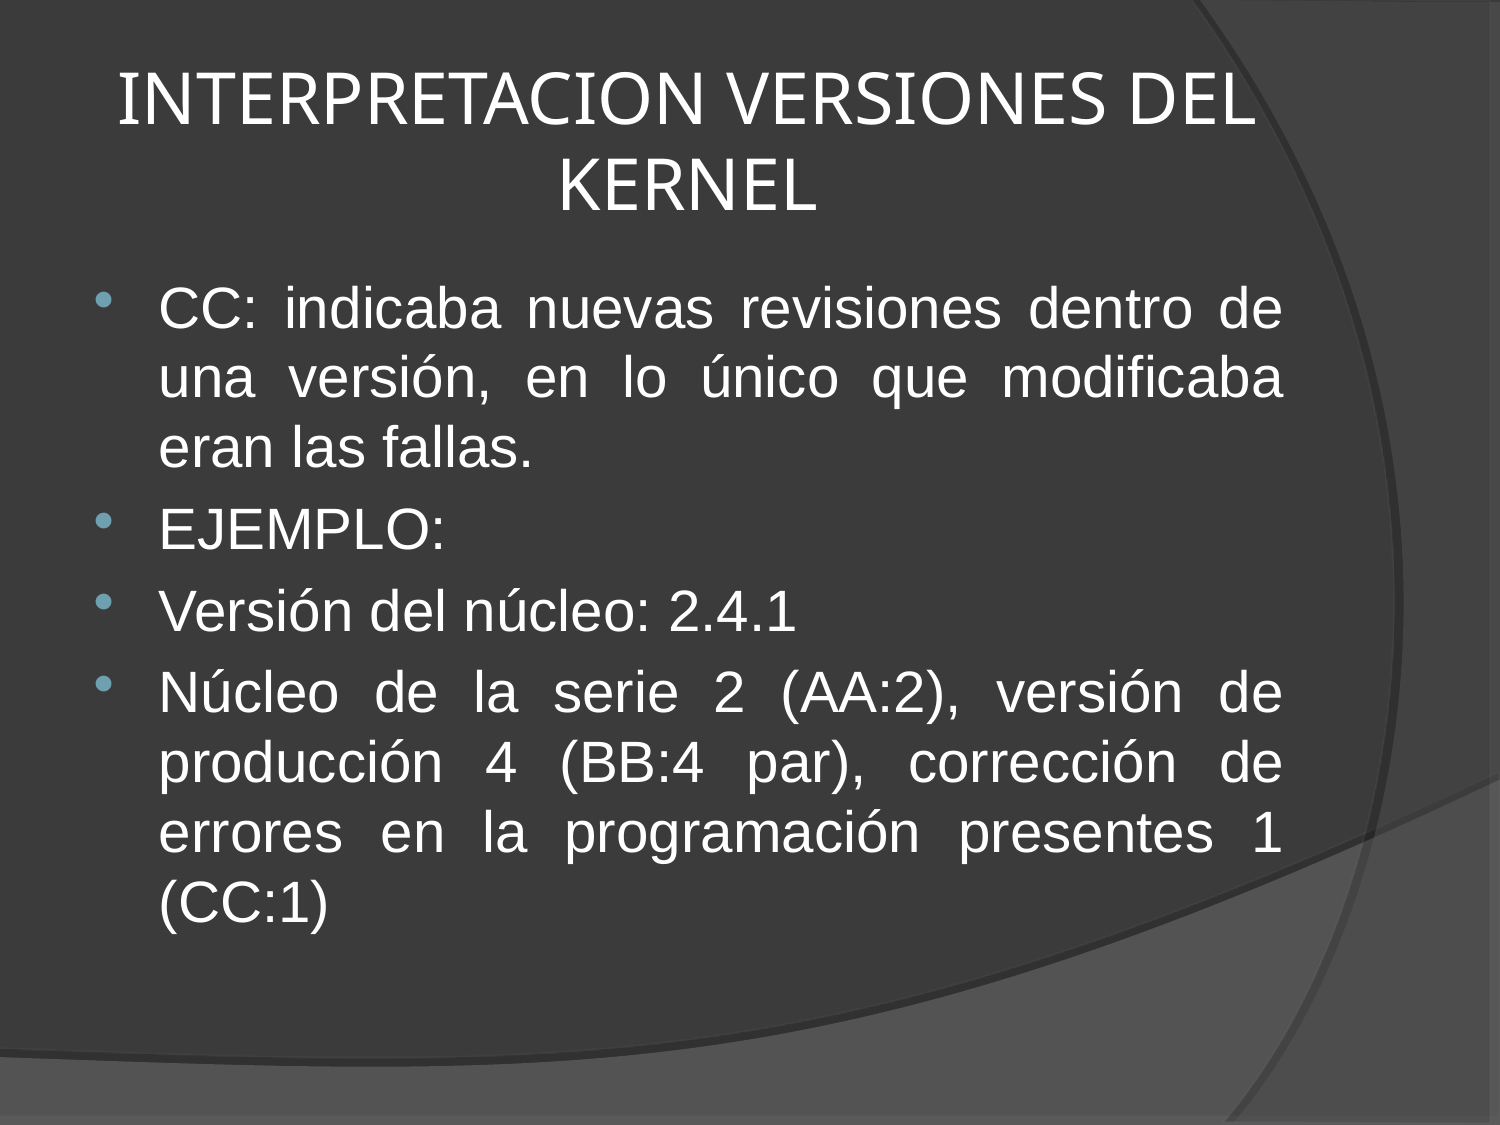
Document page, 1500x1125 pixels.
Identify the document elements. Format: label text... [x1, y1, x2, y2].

list CC: indicaba nuevas revisiones dentro de una versión, en lo único que modificaba eran las fallas. EJEMPLO: Versión del núcleo: 2.4.1 Núcleo de la serie 2 (AA:2), versión de producción 4 (BB:4 par), corrección de errores en la programación presentes 1 (CC:1) [75, 262, 1300, 1005]
title INTERPRETACION VERSIONES DEL KERNEL [75, 45, 1300, 233]
